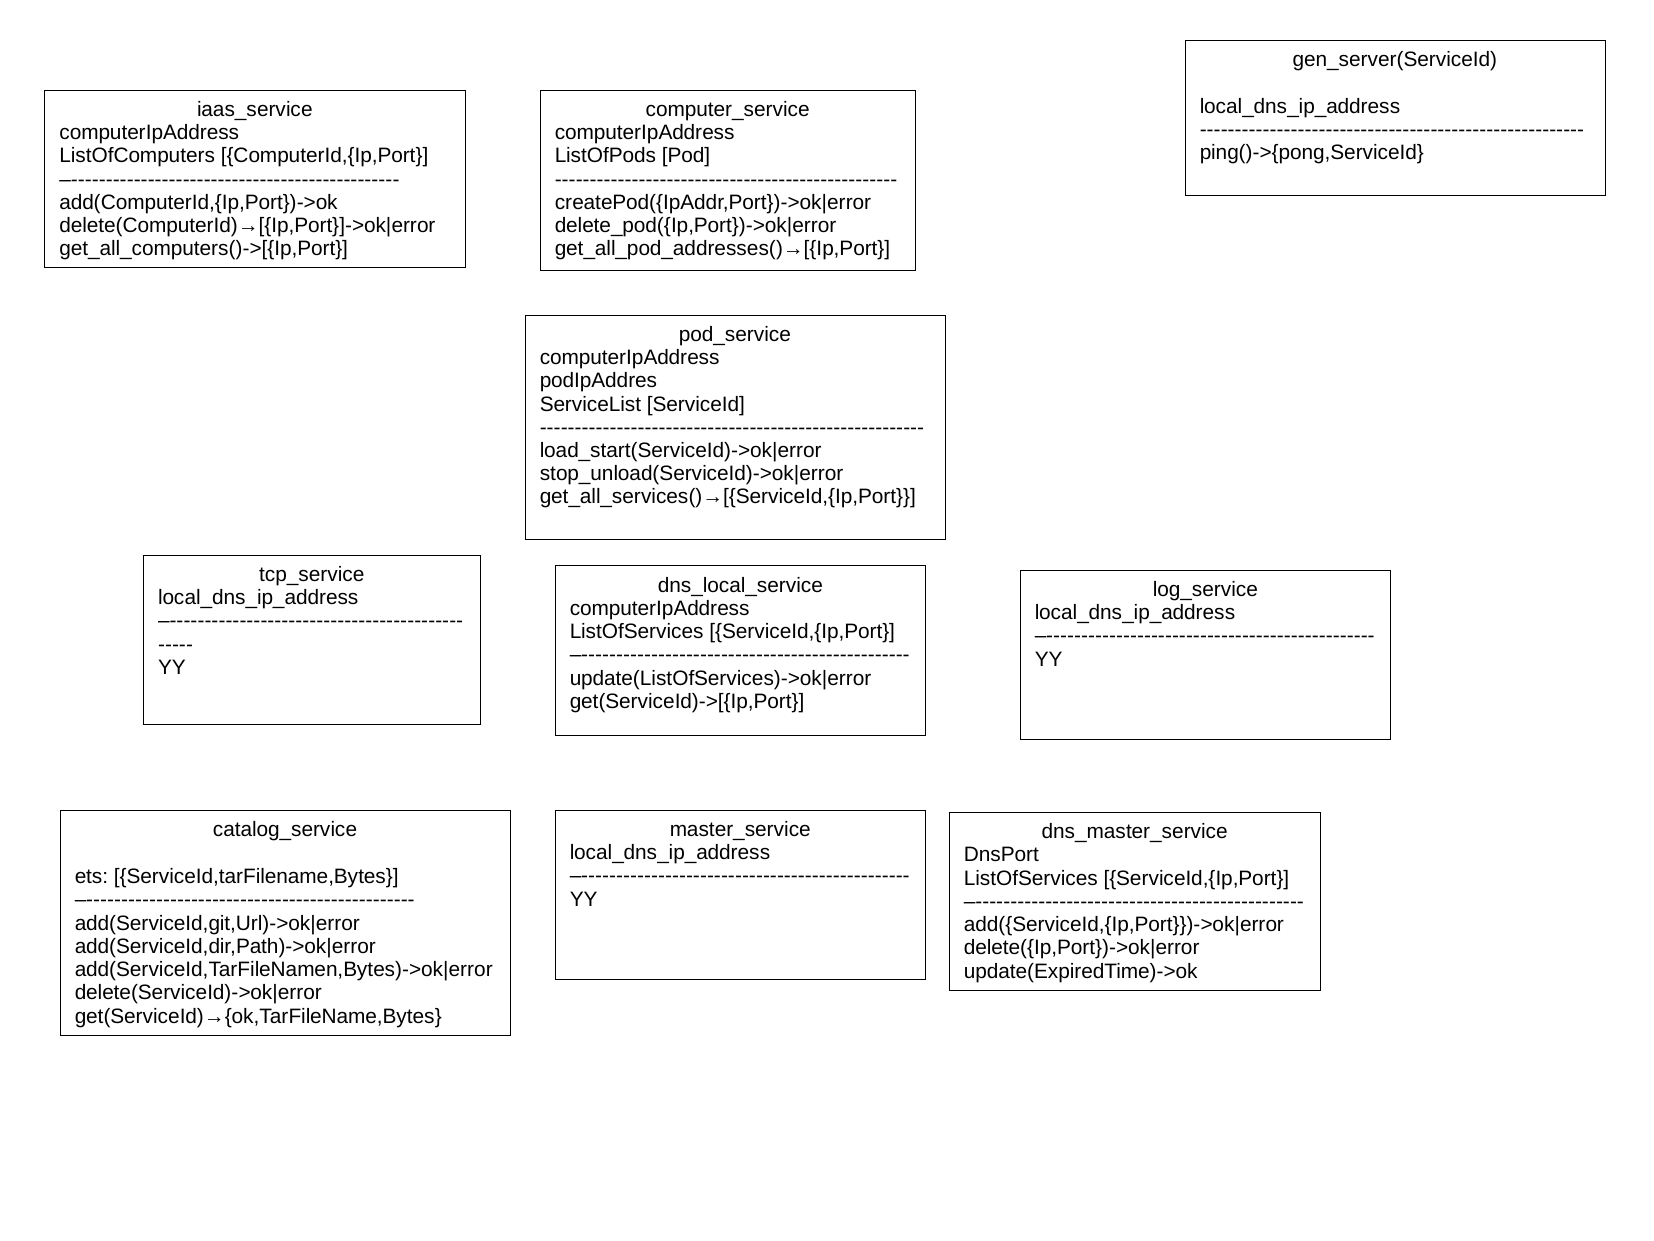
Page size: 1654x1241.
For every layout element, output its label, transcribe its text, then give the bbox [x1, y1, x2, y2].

text_box catalog_service ets: [{ServiceId,tarFilename,Bytes}] –----------------------------------------------- add(ServiceId,git,Url)->ok|error add(ServiceId,dir,Path)->ok|error add(ServiceId,TarFileNamen,Bytes)->ok|error delete(ServiceId)->ok|error get(ServiceId)→{ok,TarFileName,Bytes} [60, 810, 511, 1036]
text_box dns_local_service computerIpAddress ListOfServices [{ServiceId,{Ip,Port}] –----------------------------------------------- update(ListOfServices)->ok|error get(ServiceId)->[{Ip,Port}] [555, 565, 926, 736]
text_box log_service local_dns_ip_address –----------------------------------------------- YY [1020, 570, 1391, 740]
text_box iaas_service computerIpAddress ListOfComputers [{ComputerId,{Ip,Port}] –----------------------------------------------- add(ComputerId,{Ip,Port})->ok delete(ComputerId)→[{Ip,Port}]->ok|error get_all_computers()->[{Ip,Port}] [44, 90, 466, 268]
text_box pod_service computerIpAddress podIpAddres ServiceList [ServiceId] ------------------------------------------------------- load_start(ServiceId)->ok|error stop_unload(ServiceId)->ok|error get_all_services()→[{ServiceId,{Ip,Port}}] [525, 315, 946, 540]
text_box gen_server(ServiceId) local_dns_ip_address ------------------------------------------------------- ping()->{pong,ServiceId} [1185, 40, 1606, 196]
text_box computer_service computerIpAddress ListOfPods [Pod] ------------------------------------------------- createPod({IpAddr,Port})->ok|error delete_pod({Ip,Port})->ok|error get_all_pod_addresses()→[{Ip,Port}] [540, 90, 916, 271]
text_box dns_master_service DnsPort ListOfServices [{ServiceId,{Ip,Port}] –----------------------------------------------- add({ServiceId,{Ip,Port}})->ok|error delete({Ip,Port})->ok|error update(ExpiredTime)->ok [949, 812, 1321, 991]
text_box tcp_service local_dns_ip_address –----------------------------------------------- YY [143, 555, 481, 725]
text_box master_service local_dns_ip_address –----------------------------------------------- YY [555, 810, 926, 980]
